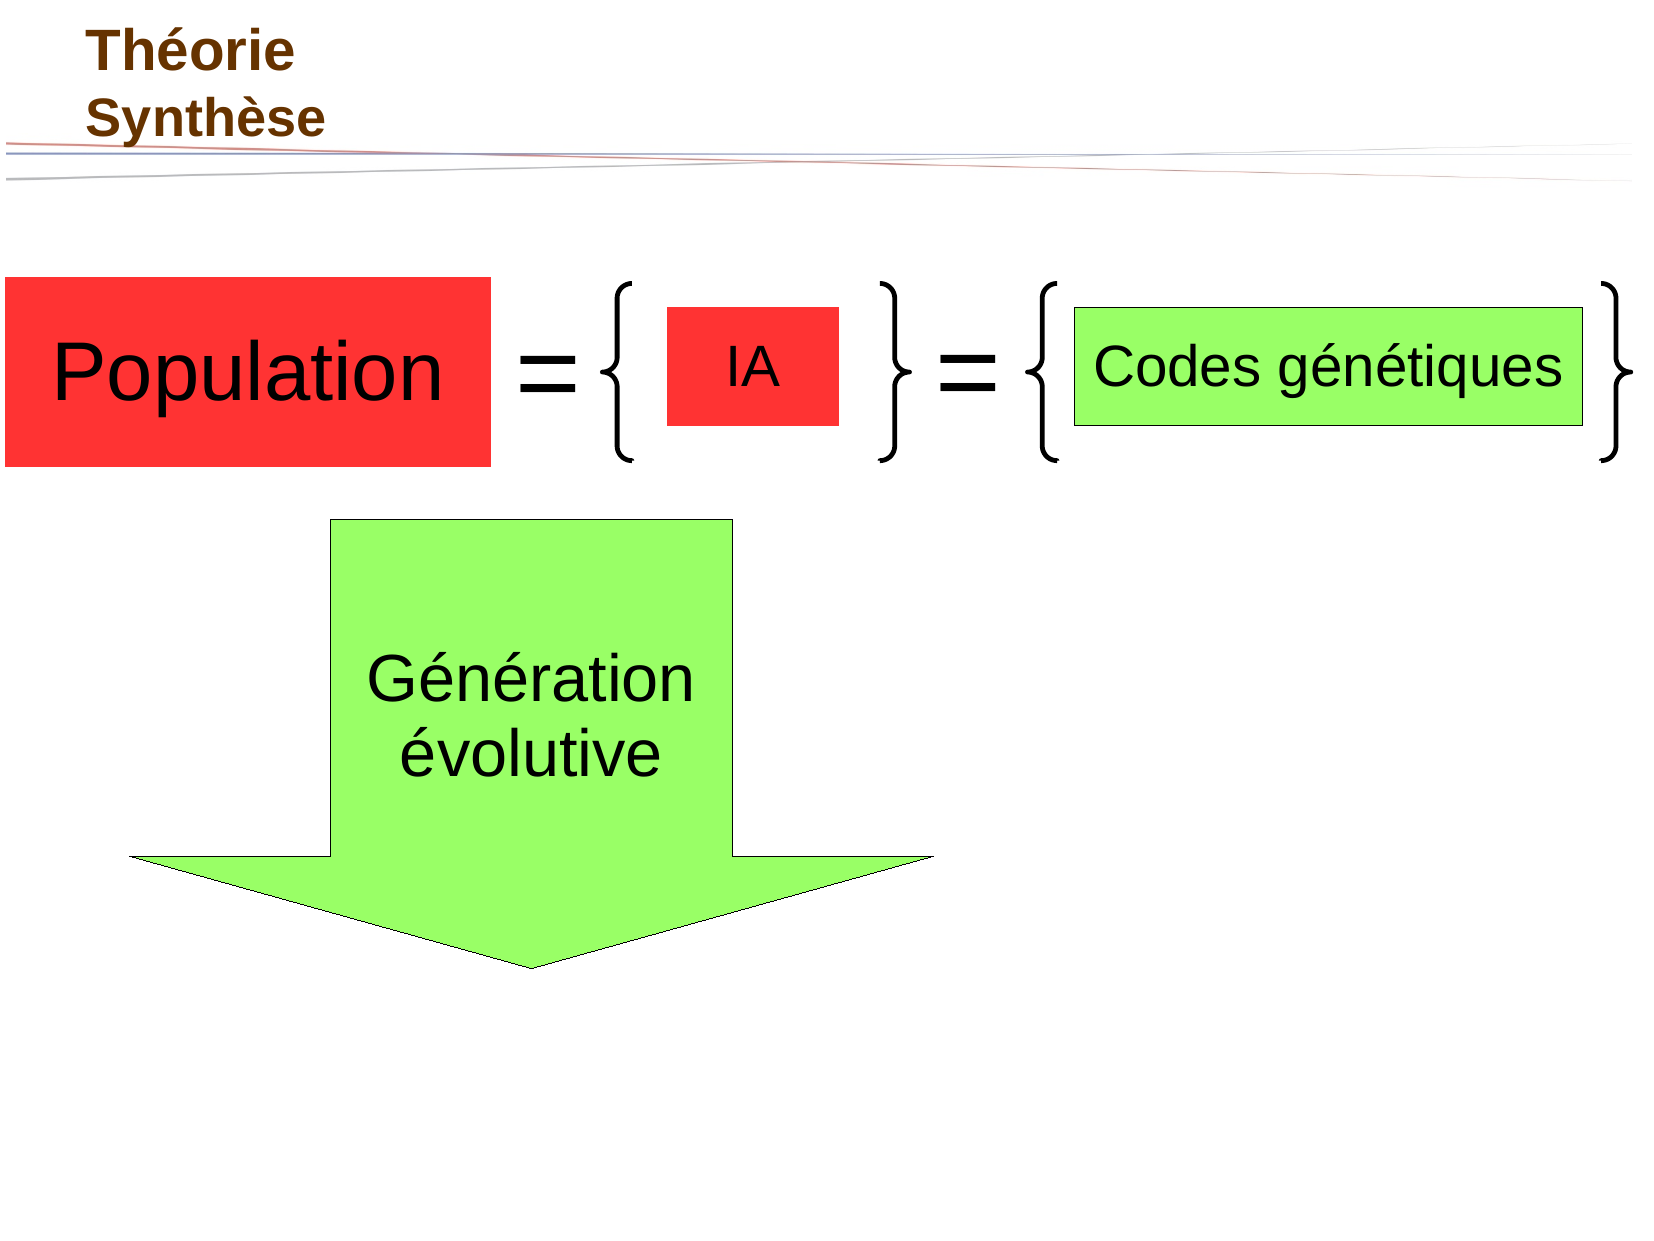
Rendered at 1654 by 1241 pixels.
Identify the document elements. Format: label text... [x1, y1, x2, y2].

text_box Population [5, 277, 491, 467]
text_box = [920, 301, 1016, 443]
picture [6, 133, 1632, 208]
text_box = [501, 302, 597, 443]
text_box IA [667, 307, 839, 426]
text_box Génération évolutive [129, 519, 934, 969]
title Théorie Synthèse [0, 11, 414, 130]
text_box Codes génétiques [1074, 307, 1583, 426]
